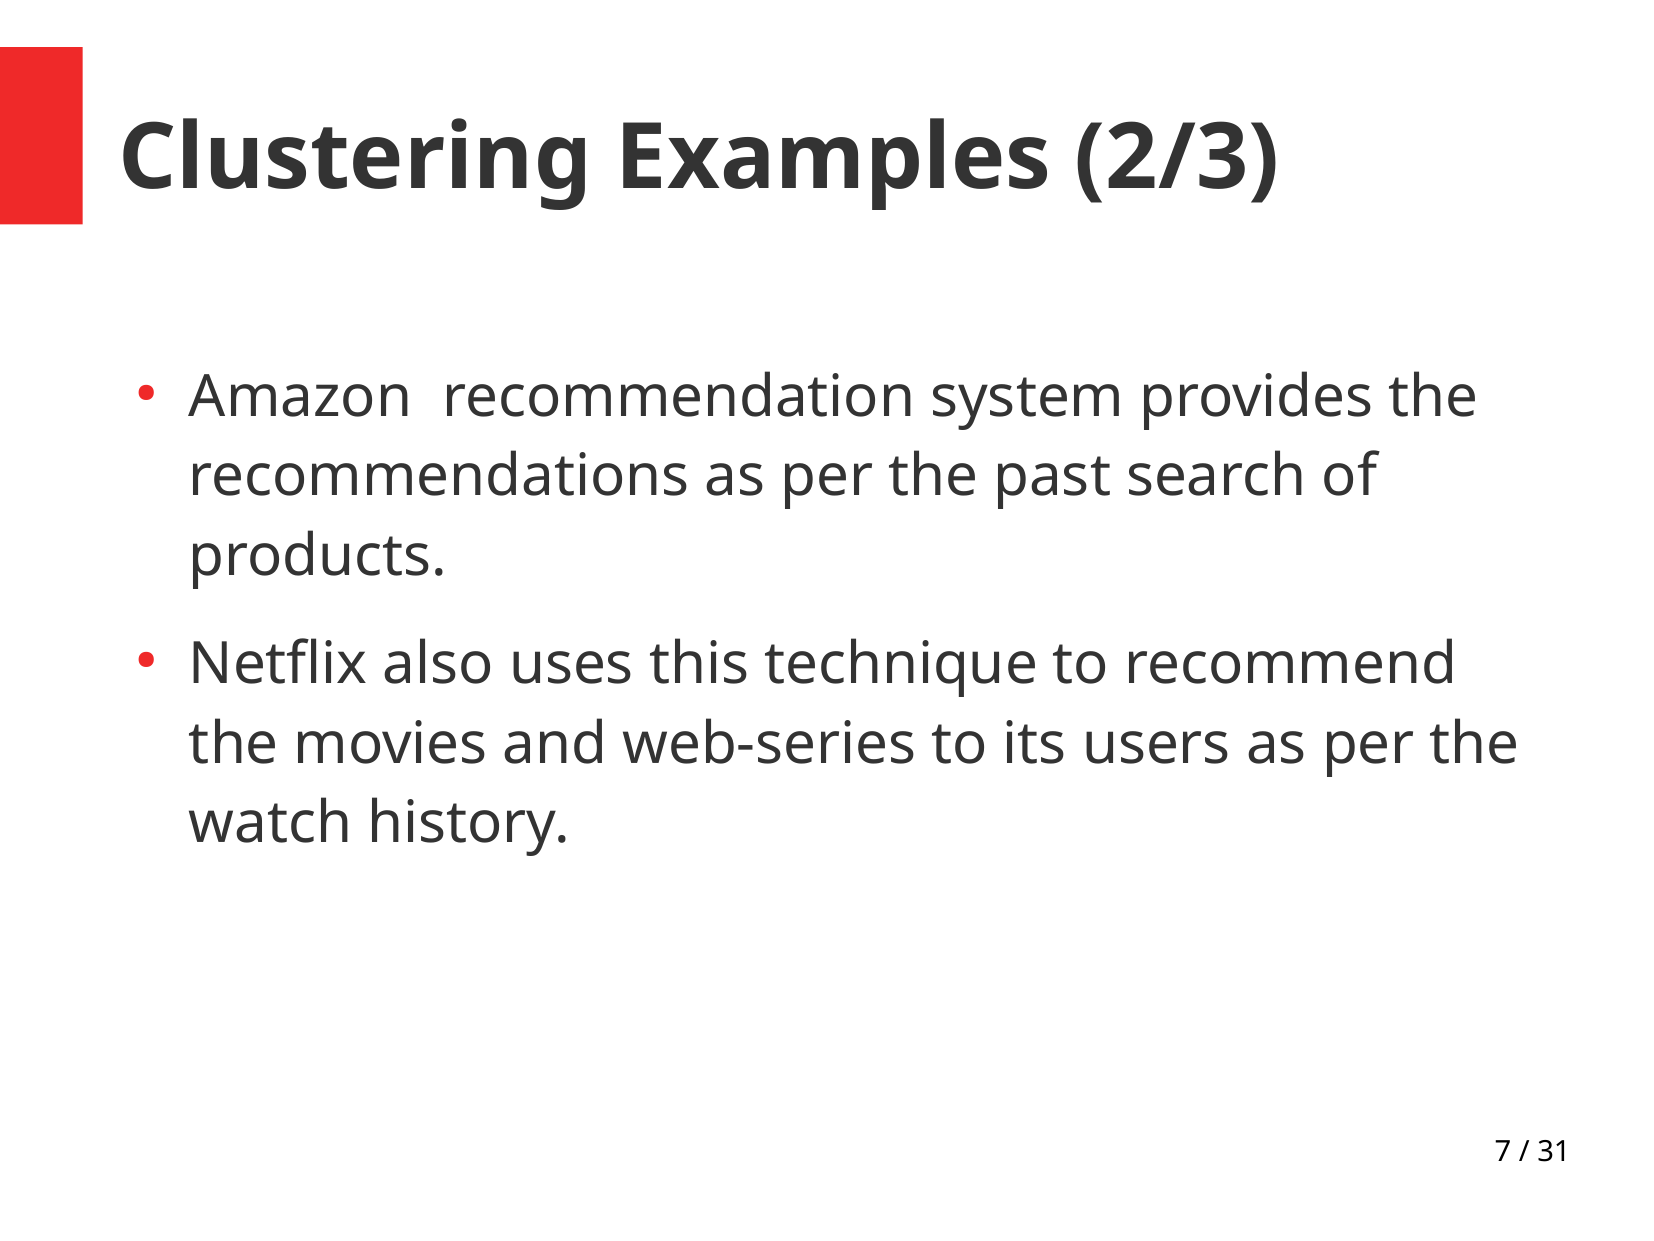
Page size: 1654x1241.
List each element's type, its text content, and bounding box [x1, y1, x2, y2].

list Amazon recommendation system provides the recommendations as per the past search of products. Netflix also uses this technique to recommend the movies and web-series to its users as per the watch history. [118, 354, 1536, 1229]
title Clustering Examples (2/3) [118, 49, 1571, 257]
